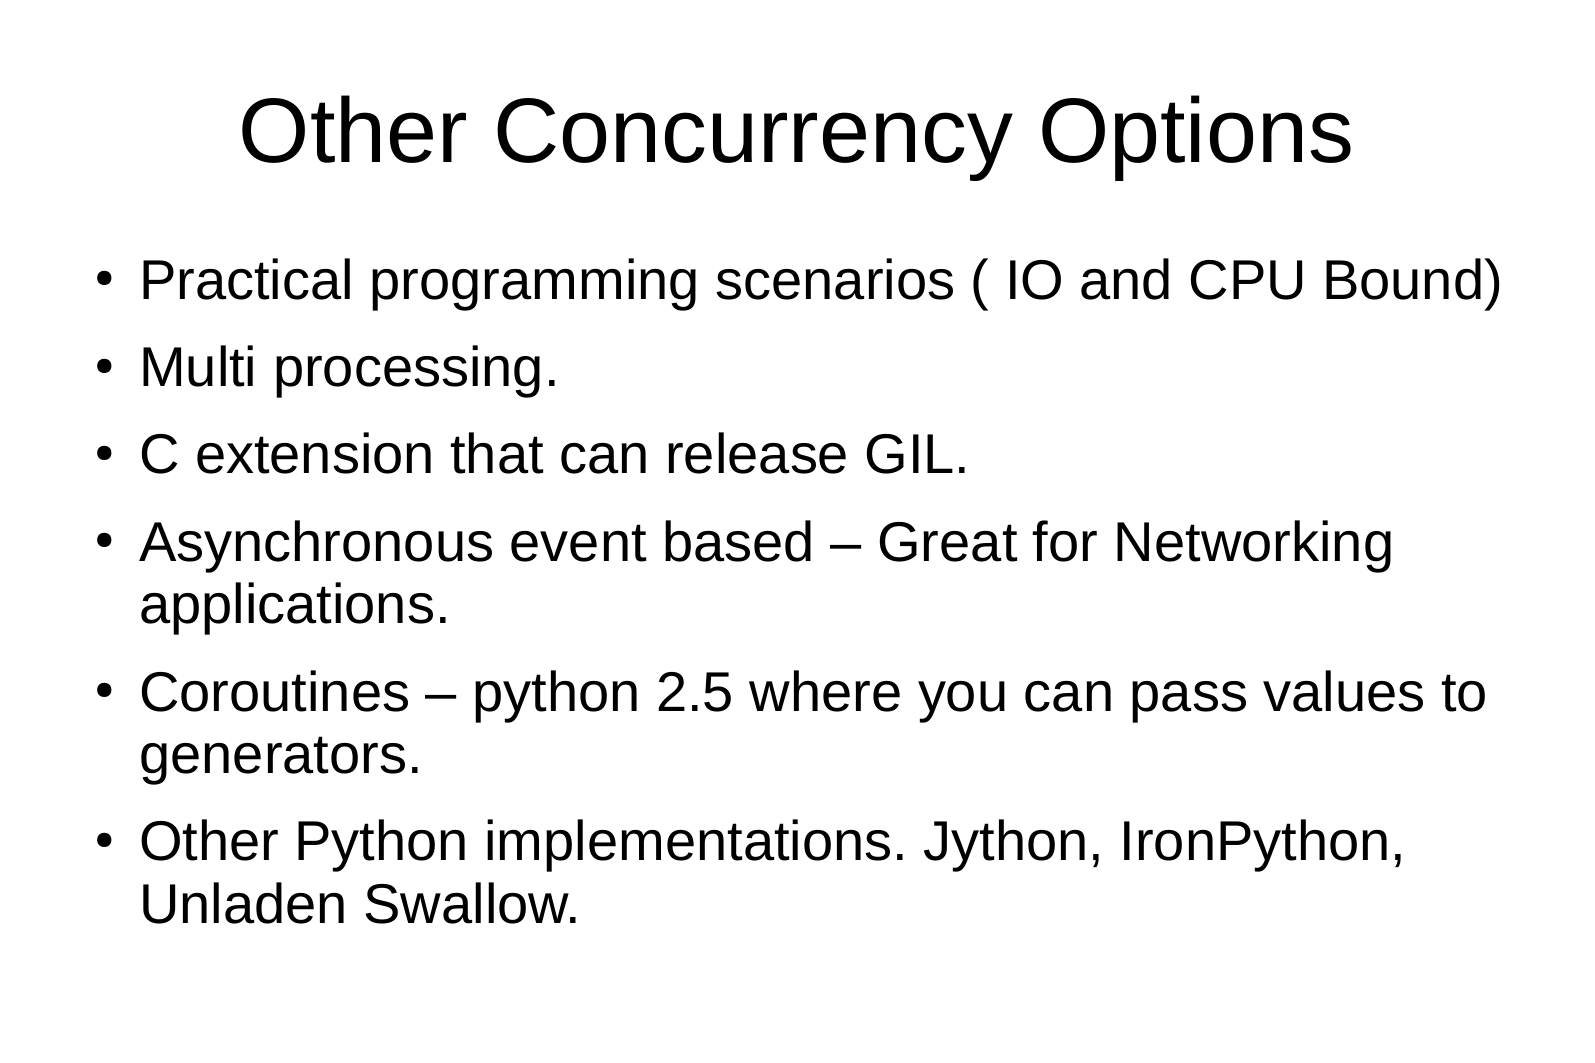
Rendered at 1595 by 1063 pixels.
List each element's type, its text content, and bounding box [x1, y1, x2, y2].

list Practical programming scenarios ( IO and CPU Bound) Multi processing. C extension that can release GIL. Asynchronous event based – Great for Networking applications. Coroutines – python 2.5 where you can pass values to generators. Other Python implementations. Jython, IronPython, Unladen Swallow. [79, 248, 1515, 951]
title Other Concurrency Options [79, 49, 1515, 213]
